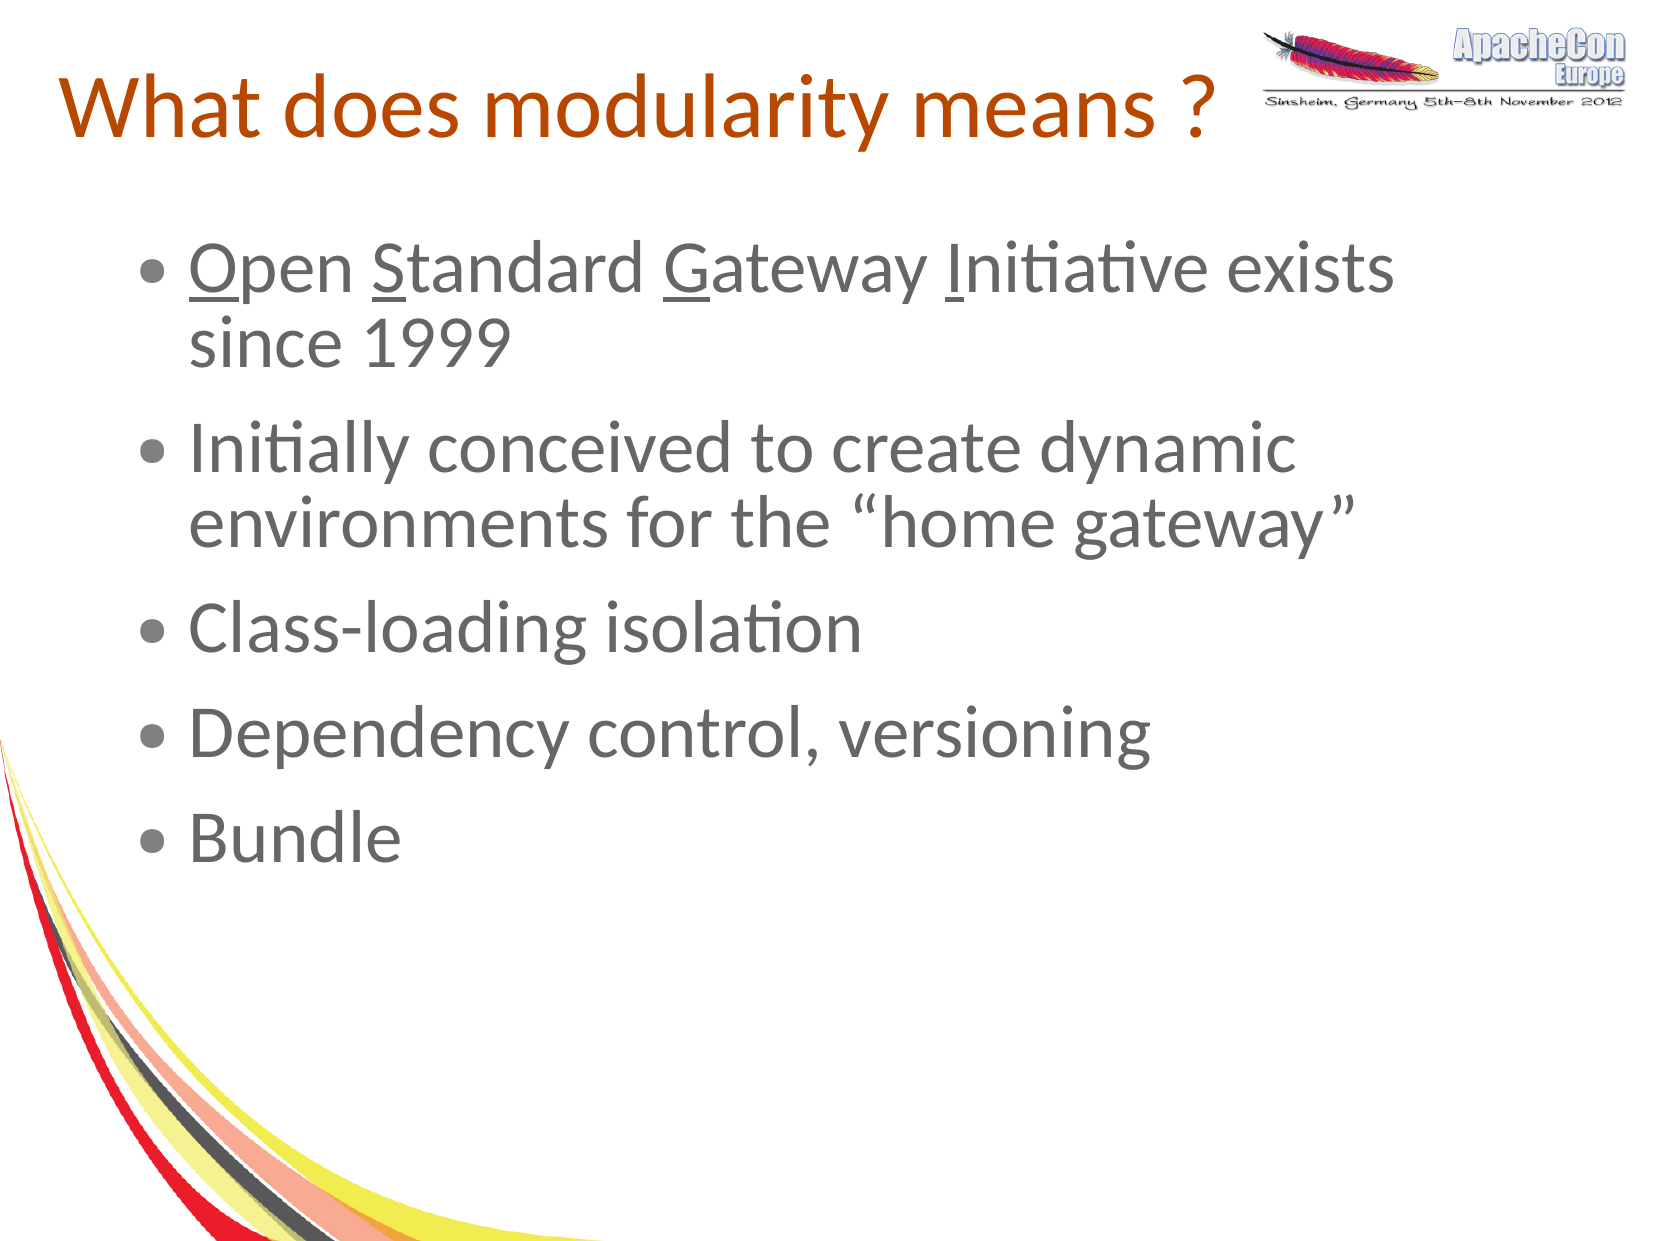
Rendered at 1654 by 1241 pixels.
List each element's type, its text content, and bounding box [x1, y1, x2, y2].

picture [0, 0, 1654, 1241]
title What does modularity means ? [59, 59, 1418, 171]
list Open Standard Gateway Initiative exists since 1999 Initially conceived to create dynamic environments for the “home gateway” Class-loading isolation Dependency control, versioning Bundle [118, 236, 1536, 999]
